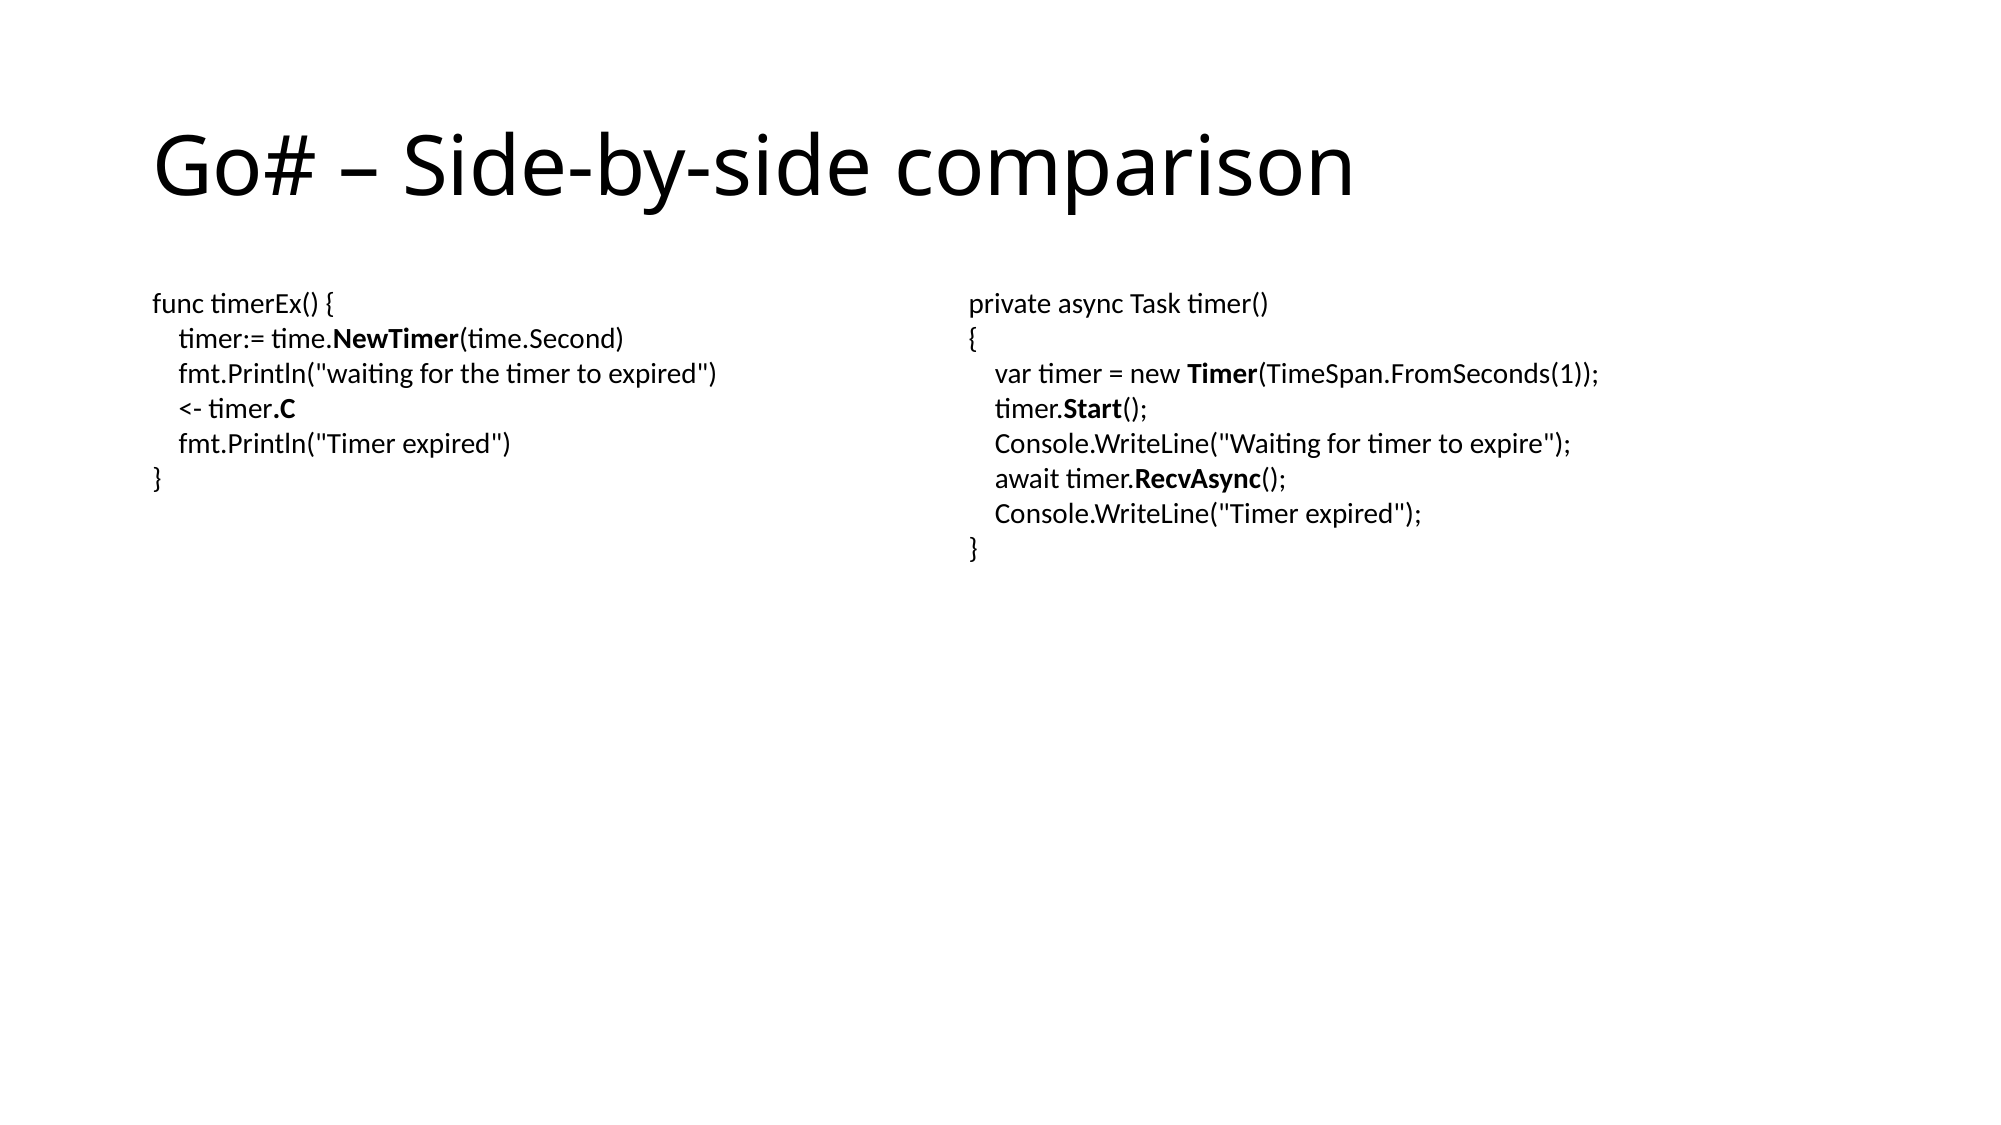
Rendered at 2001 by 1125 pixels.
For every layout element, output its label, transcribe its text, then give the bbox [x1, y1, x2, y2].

title Go# – Side-by-side comparison [137, 59, 1863, 278]
text_box private async Task timer() { var timer = new Timer(TimeSpan.FromSeconds(1)); timer.Start(); Console.WriteLine("Waiting for timer to expire"); await timer.RecvAsync(); Console.WriteLine("Timer expired"); } [953, 277, 1819, 576]
text_box func timerEx() { timer:= time.NewTimer(time.Second) fmt.Println("waiting for the timer to expired") <- timer.C fmt.Println("Timer expired") } [137, 277, 890, 505]
